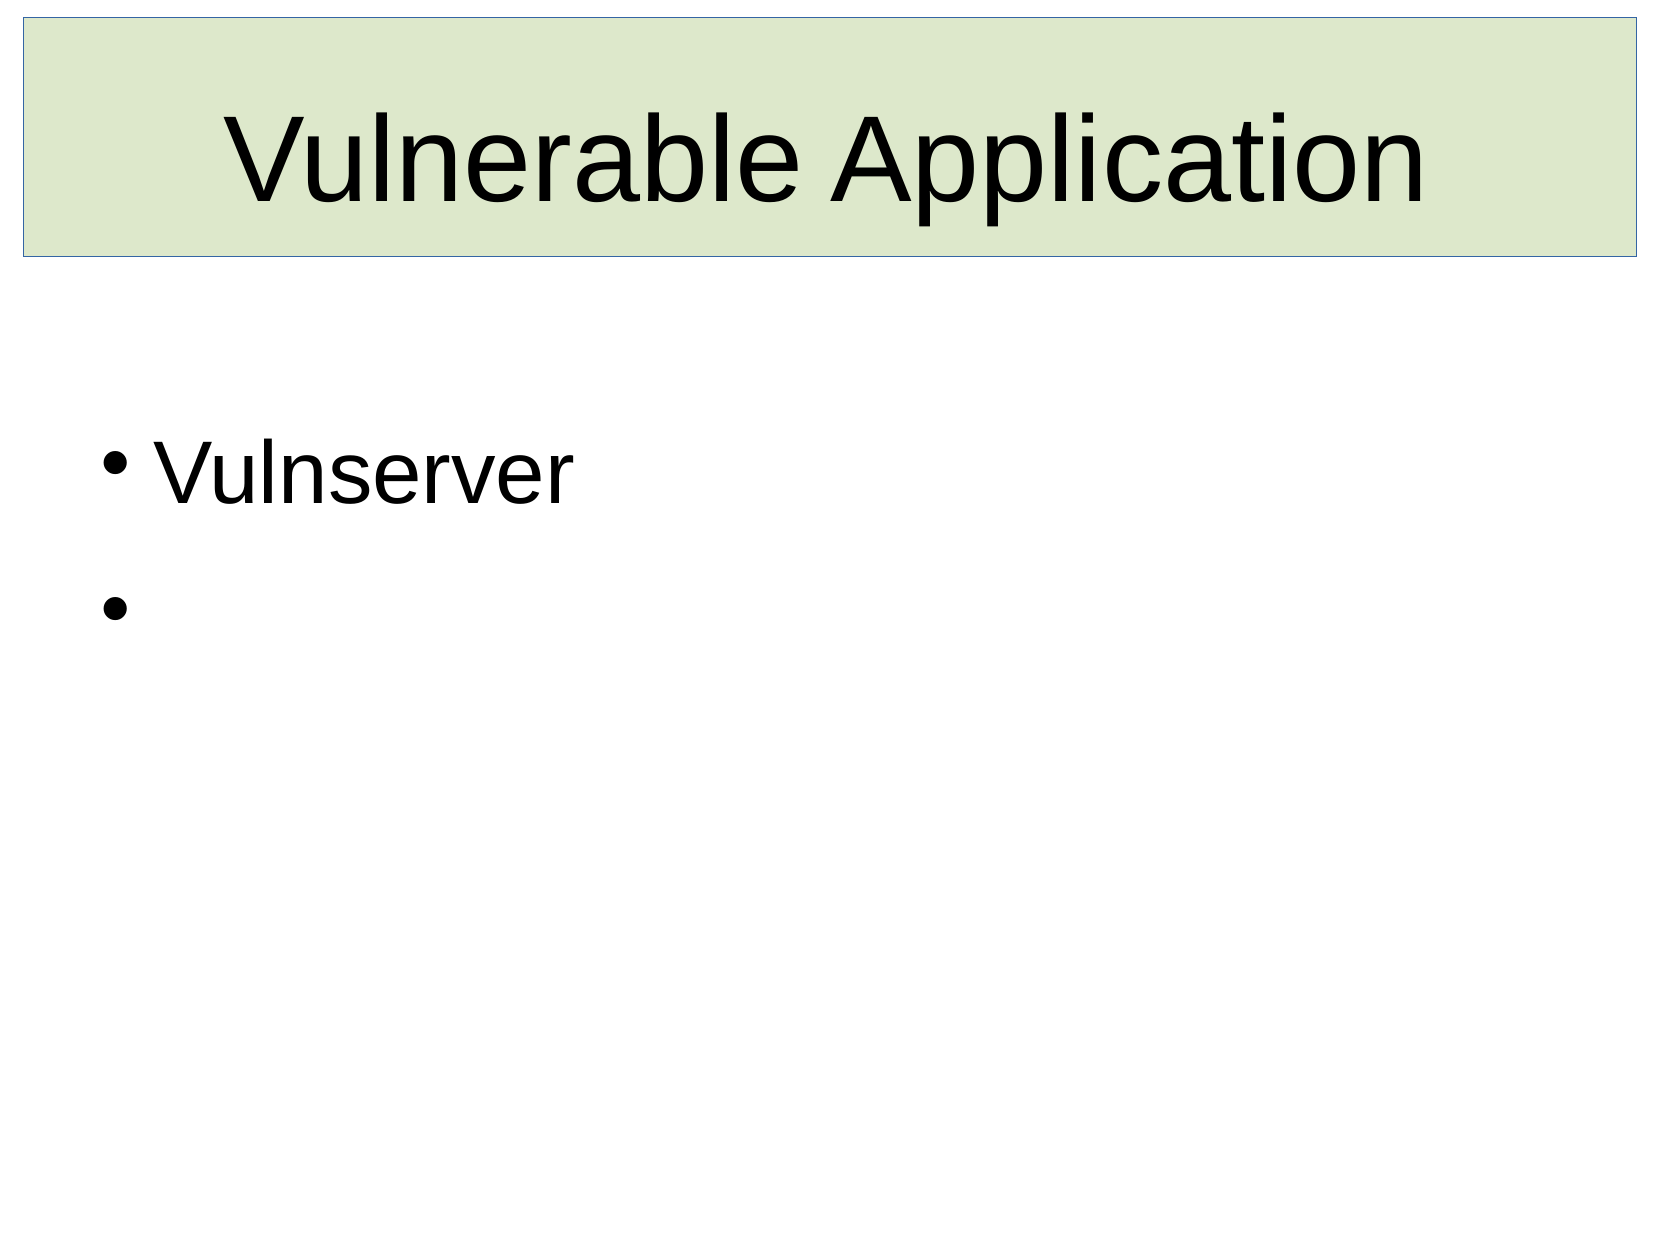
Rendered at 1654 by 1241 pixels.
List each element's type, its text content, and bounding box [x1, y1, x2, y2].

text_box Vulnerable Application [82, 49, 1571, 257]
text_box [23, 17, 1637, 257]
text_box Vulnserver [82, 414, 1571, 1134]
